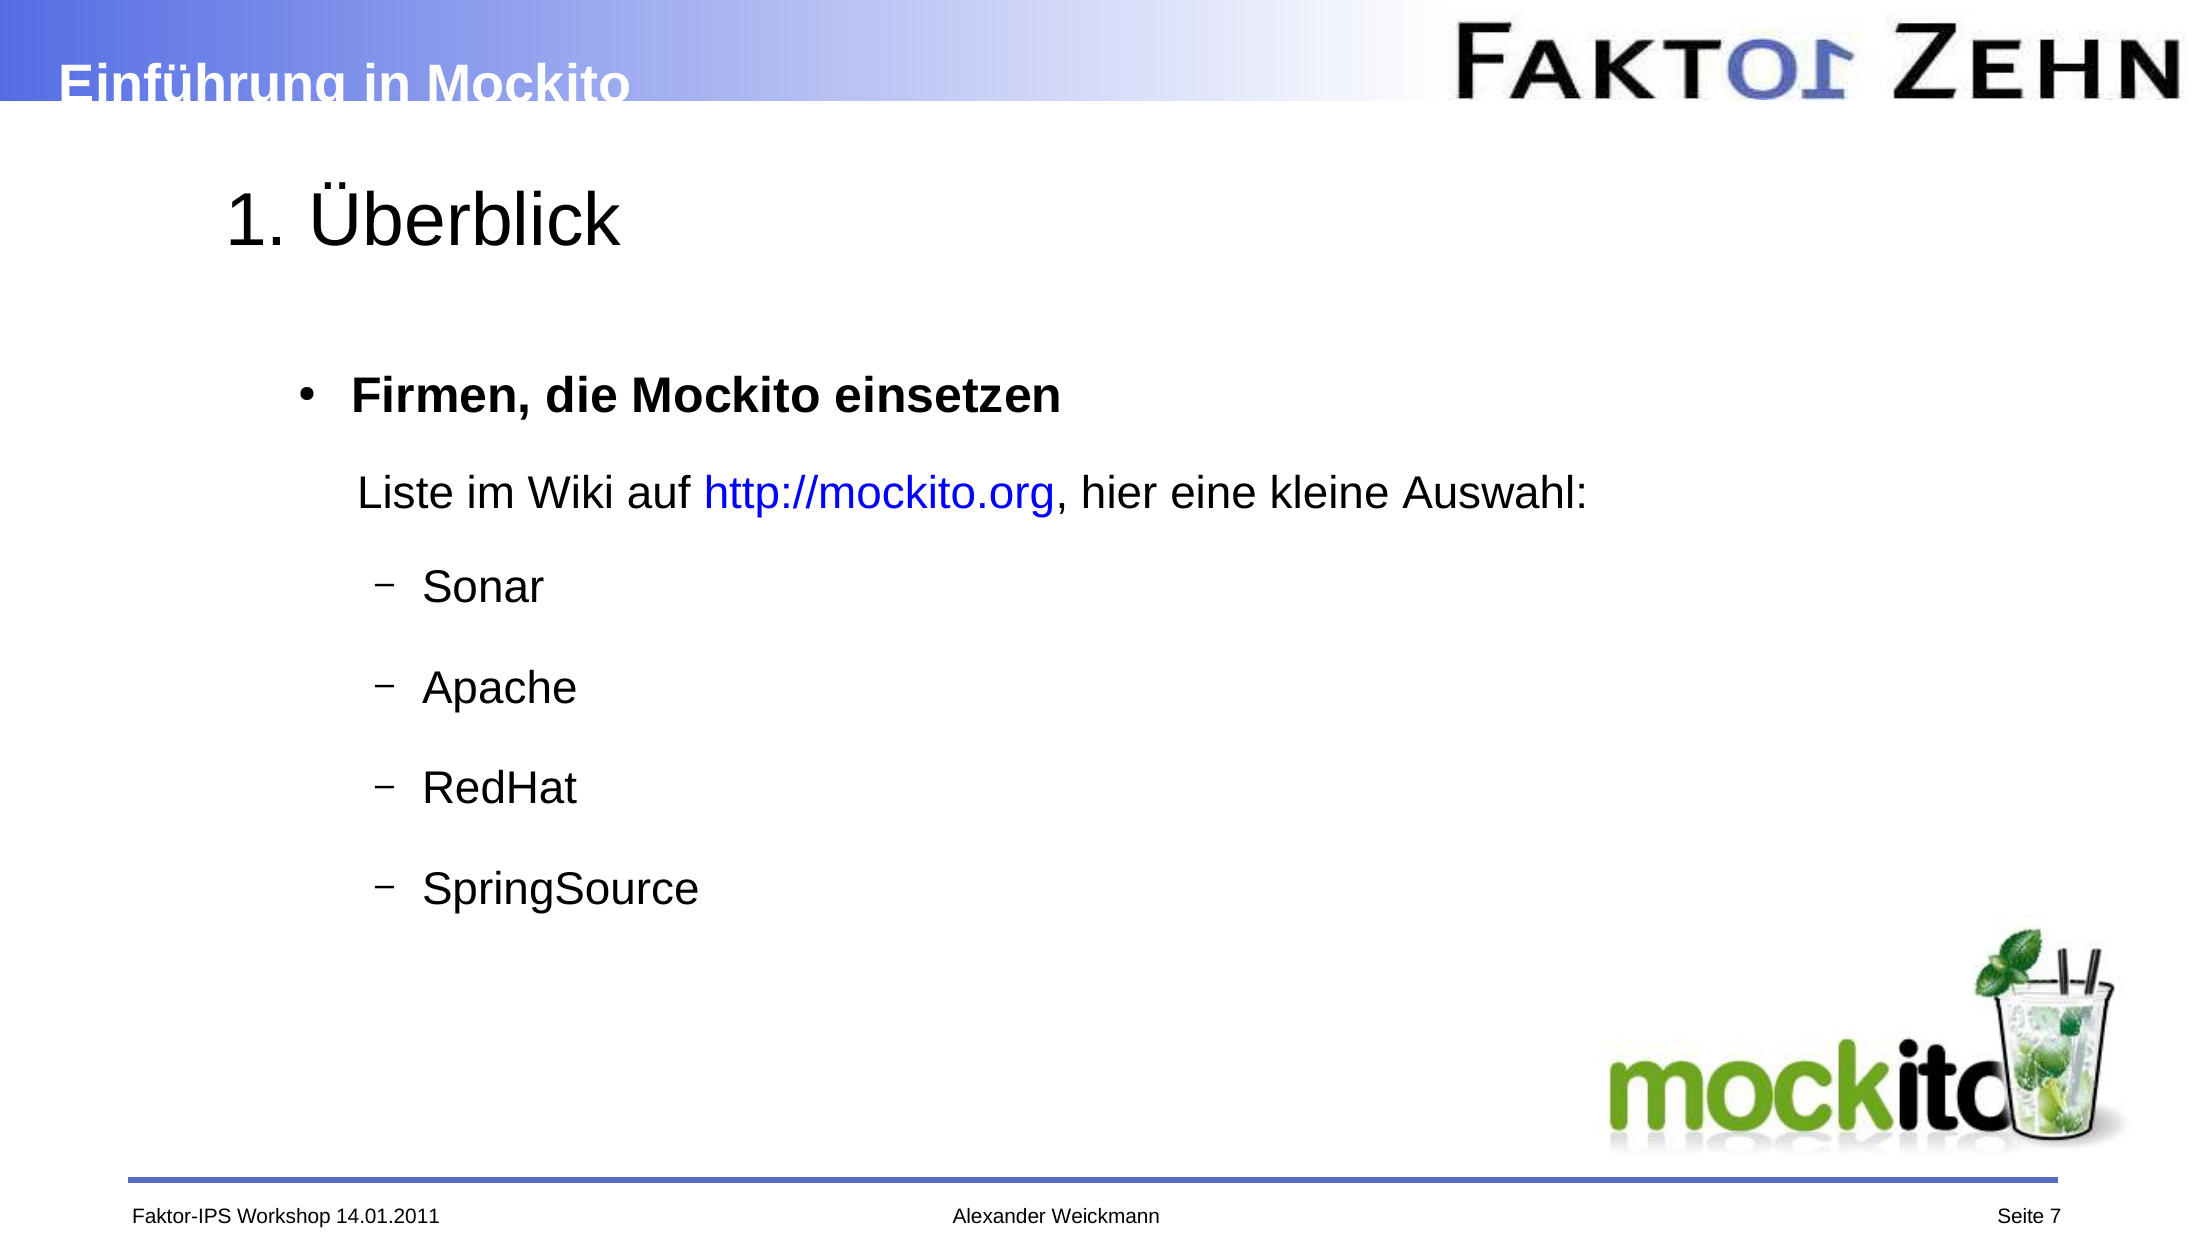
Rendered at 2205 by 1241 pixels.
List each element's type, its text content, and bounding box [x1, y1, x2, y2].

picture [1598, 914, 2141, 1167]
title 1. Überblick [225, 142, 1981, 296]
picture [1448, 7, 2191, 100]
list Firmen, die Mockito einsetzen Liste im Wiki auf http://mockito.org, hier eine kleine Auswahl: Sonar Apache RedHat SpringSource [280, 339, 2036, 1108]
